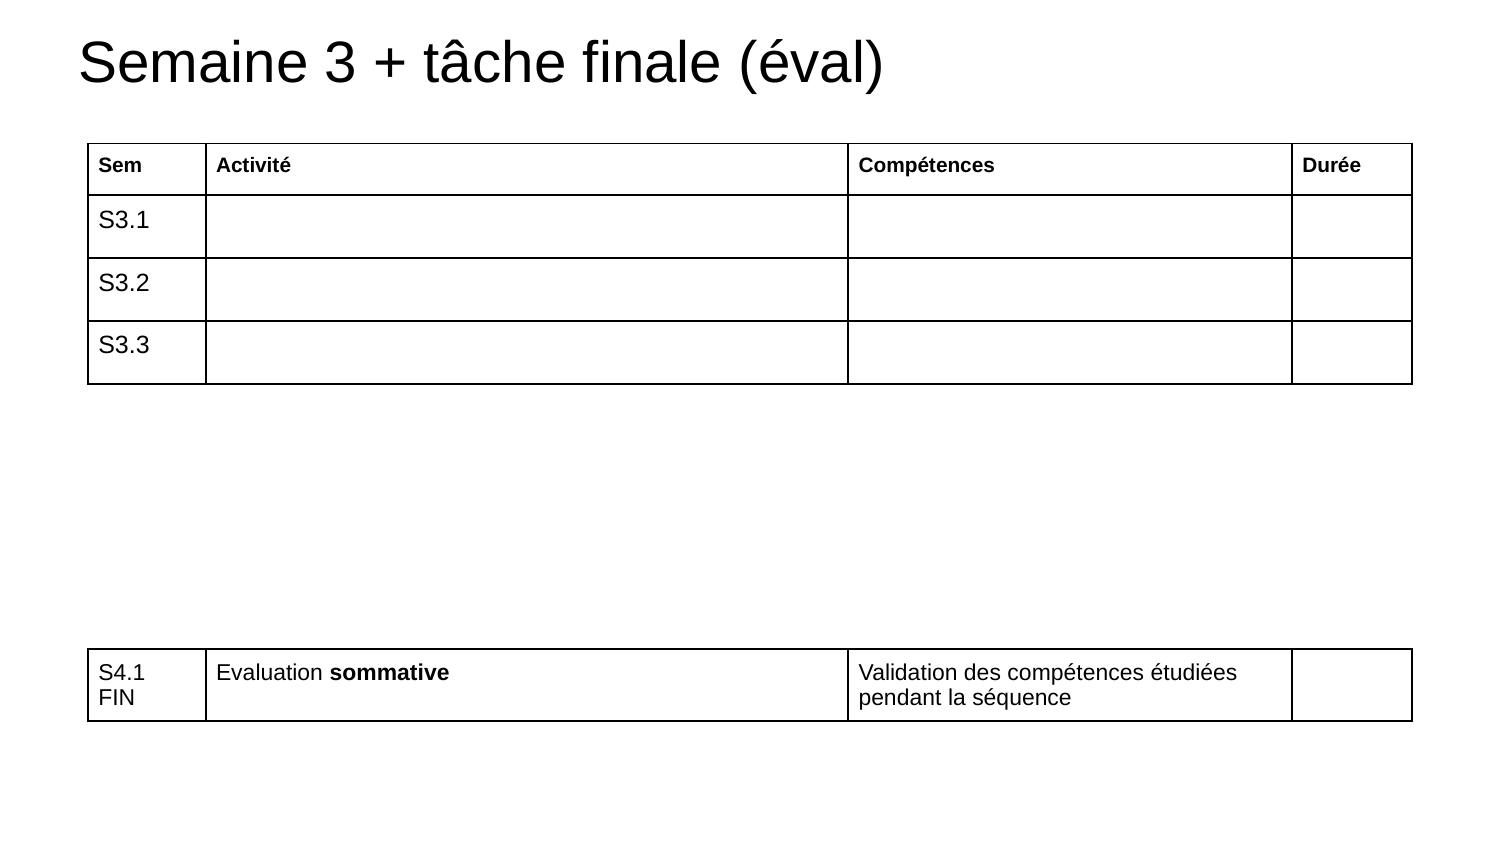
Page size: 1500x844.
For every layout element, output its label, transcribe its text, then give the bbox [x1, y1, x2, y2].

table_cell S3.1 [89, 196, 205, 257]
table_cell [1293, 259, 1411, 320]
table_cell S3.3 [89, 322, 205, 383]
table_cell S3.2 [89, 259, 205, 320]
table_cell [849, 259, 1291, 320]
table_header [1293, 650, 1411, 720]
table_header Sem [89, 144, 205, 194]
table_cell [849, 196, 1291, 257]
table_header Evaluation sommative [207, 650, 847, 720]
table_cell [207, 259, 847, 320]
table_header S4.1 FIN [89, 650, 205, 720]
table_cell [1293, 322, 1411, 383]
table_cell [207, 196, 847, 257]
table_header Validation des compétences étudiées pendant la séquence [849, 650, 1291, 720]
table_cell [207, 322, 847, 383]
table_header Activité [207, 144, 847, 194]
table_header Compétences [849, 144, 1291, 194]
table_header Durée [1293, 144, 1411, 194]
title Semaine 3 + tâche finale (éval) [63, 15, 1437, 128]
table_cell [849, 322, 1291, 383]
table_cell [1293, 196, 1411, 257]
